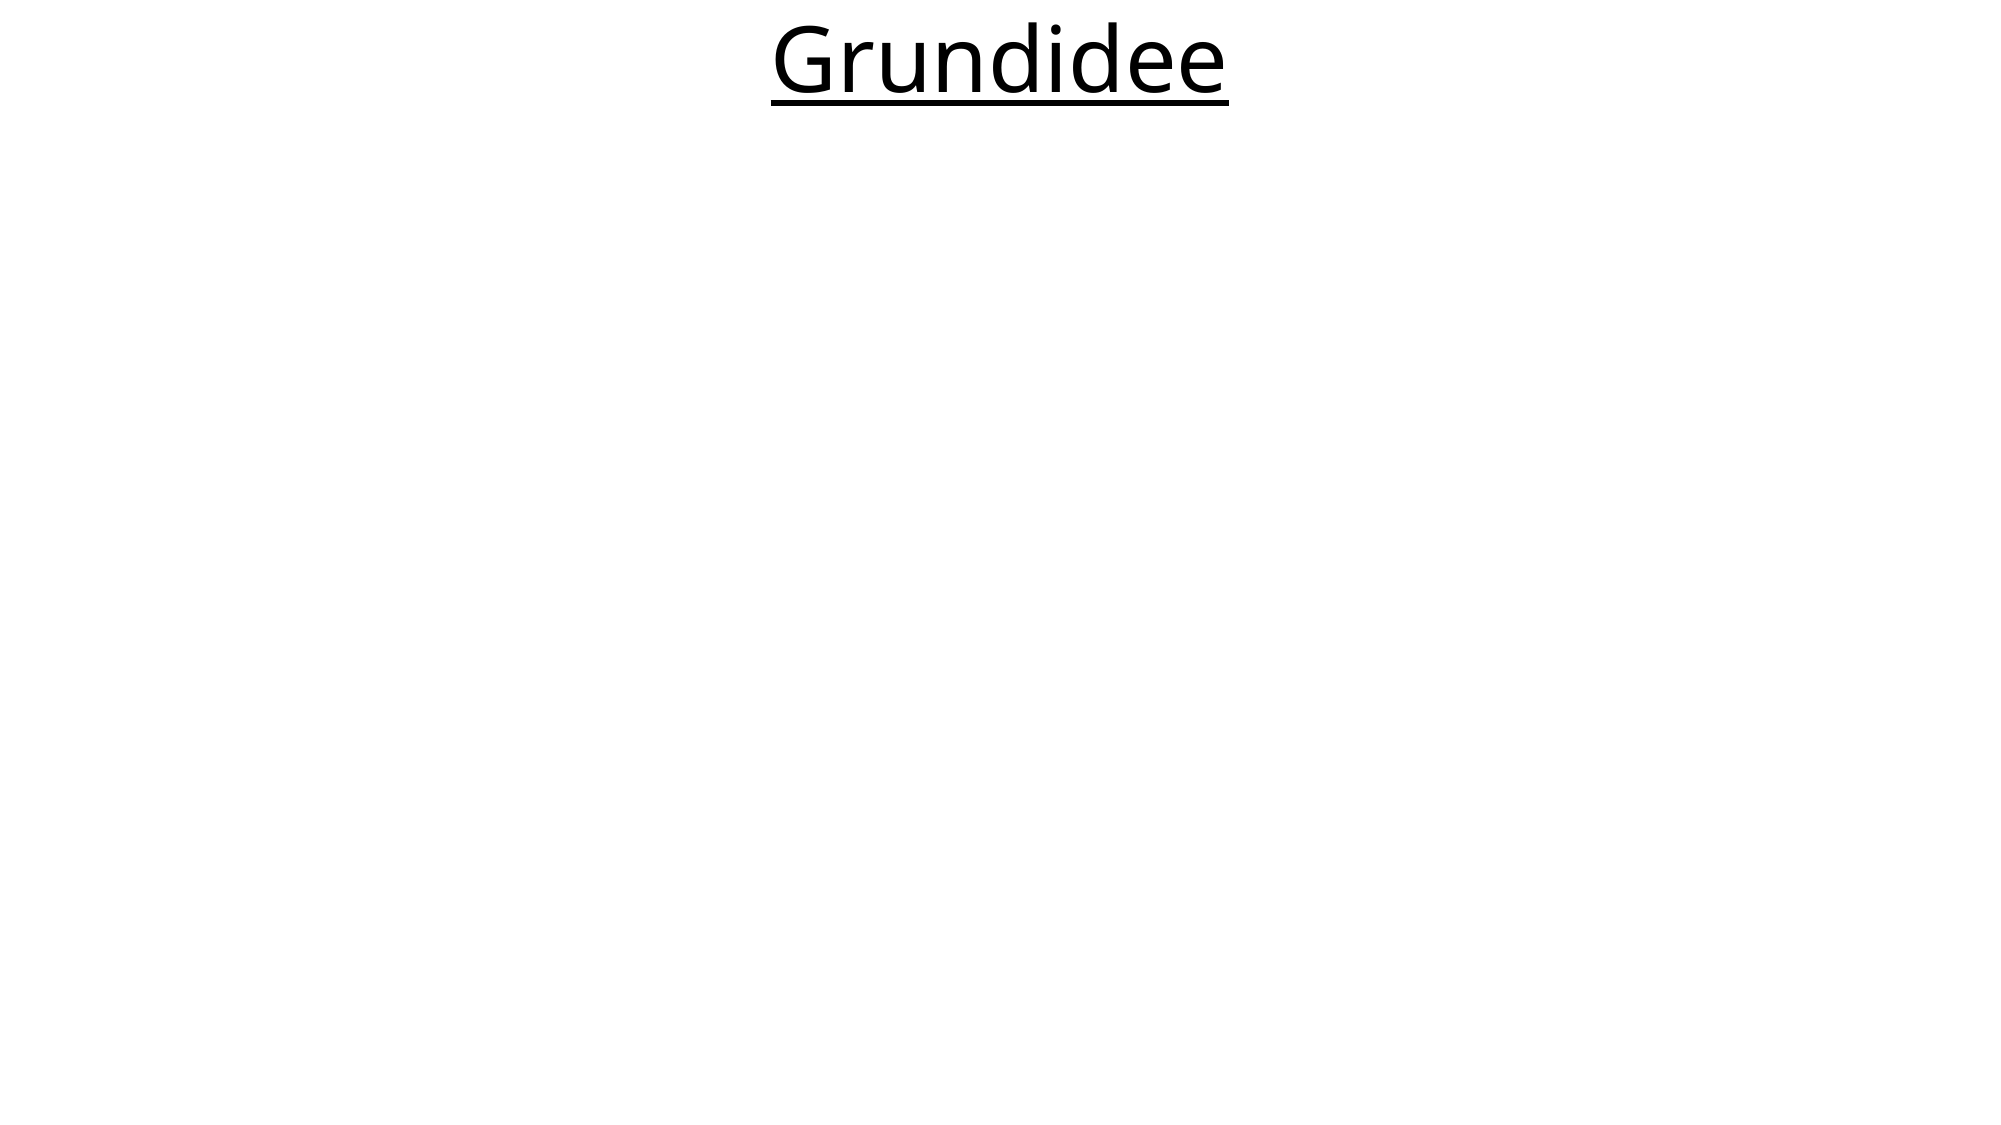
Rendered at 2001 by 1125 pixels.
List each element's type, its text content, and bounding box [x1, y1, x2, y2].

title Grundidee [137, 0, 1863, 173]
